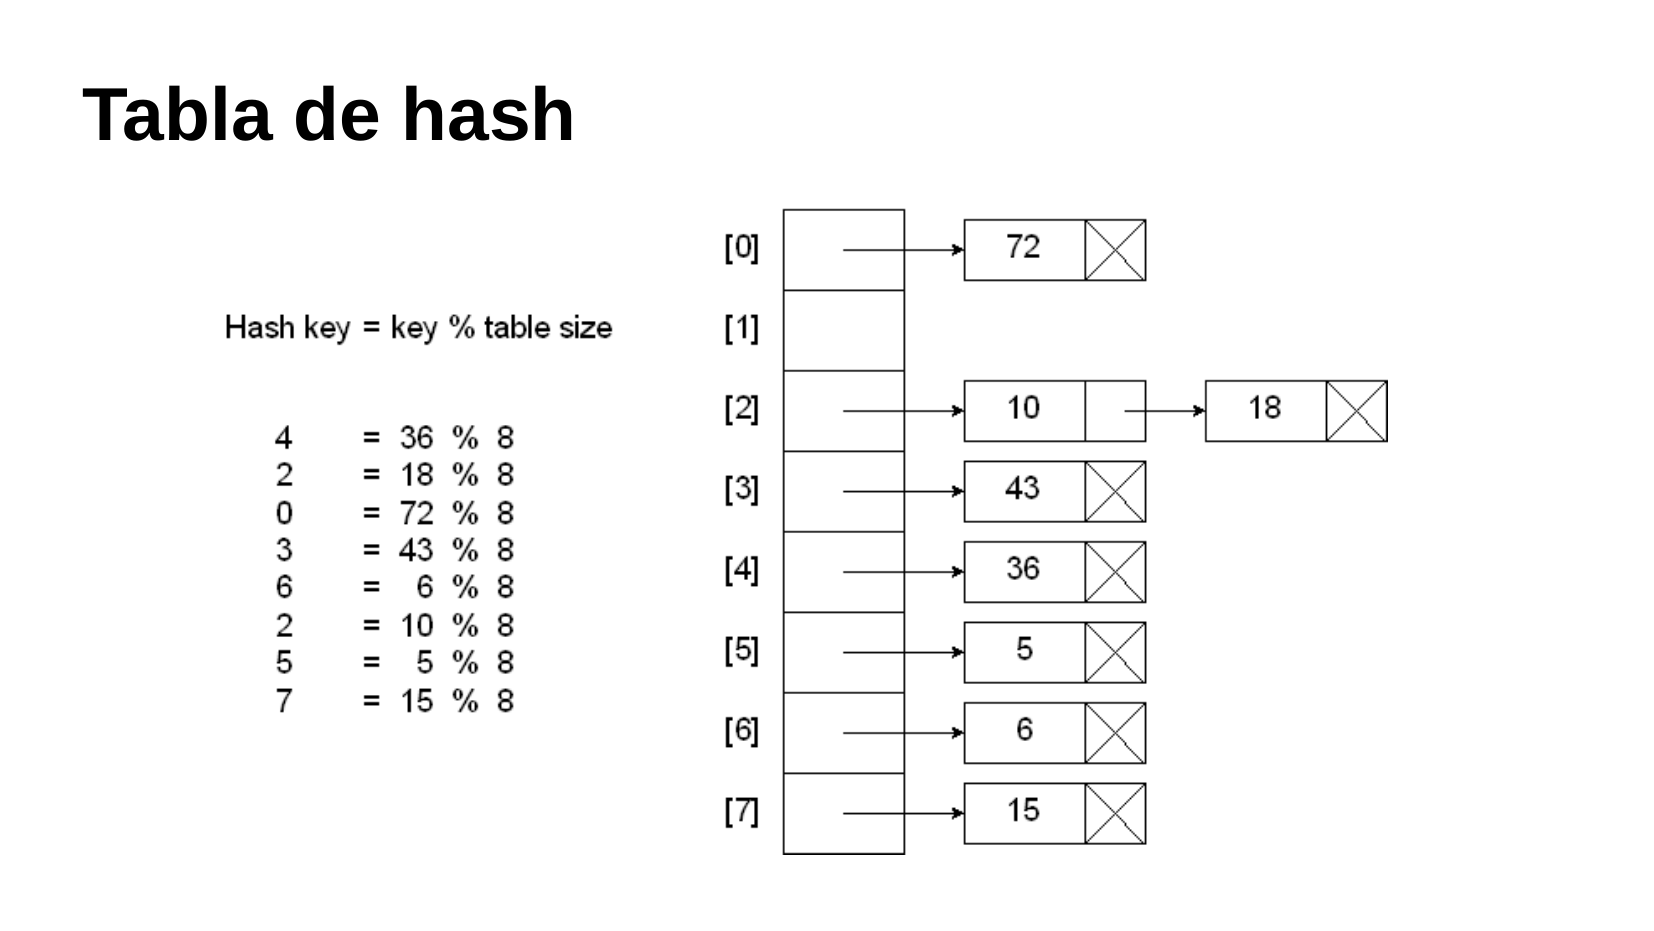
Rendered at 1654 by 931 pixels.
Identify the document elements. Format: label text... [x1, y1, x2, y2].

picture [222, 206, 1388, 855]
title Tabla de hash [82, 37, 1571, 193]
